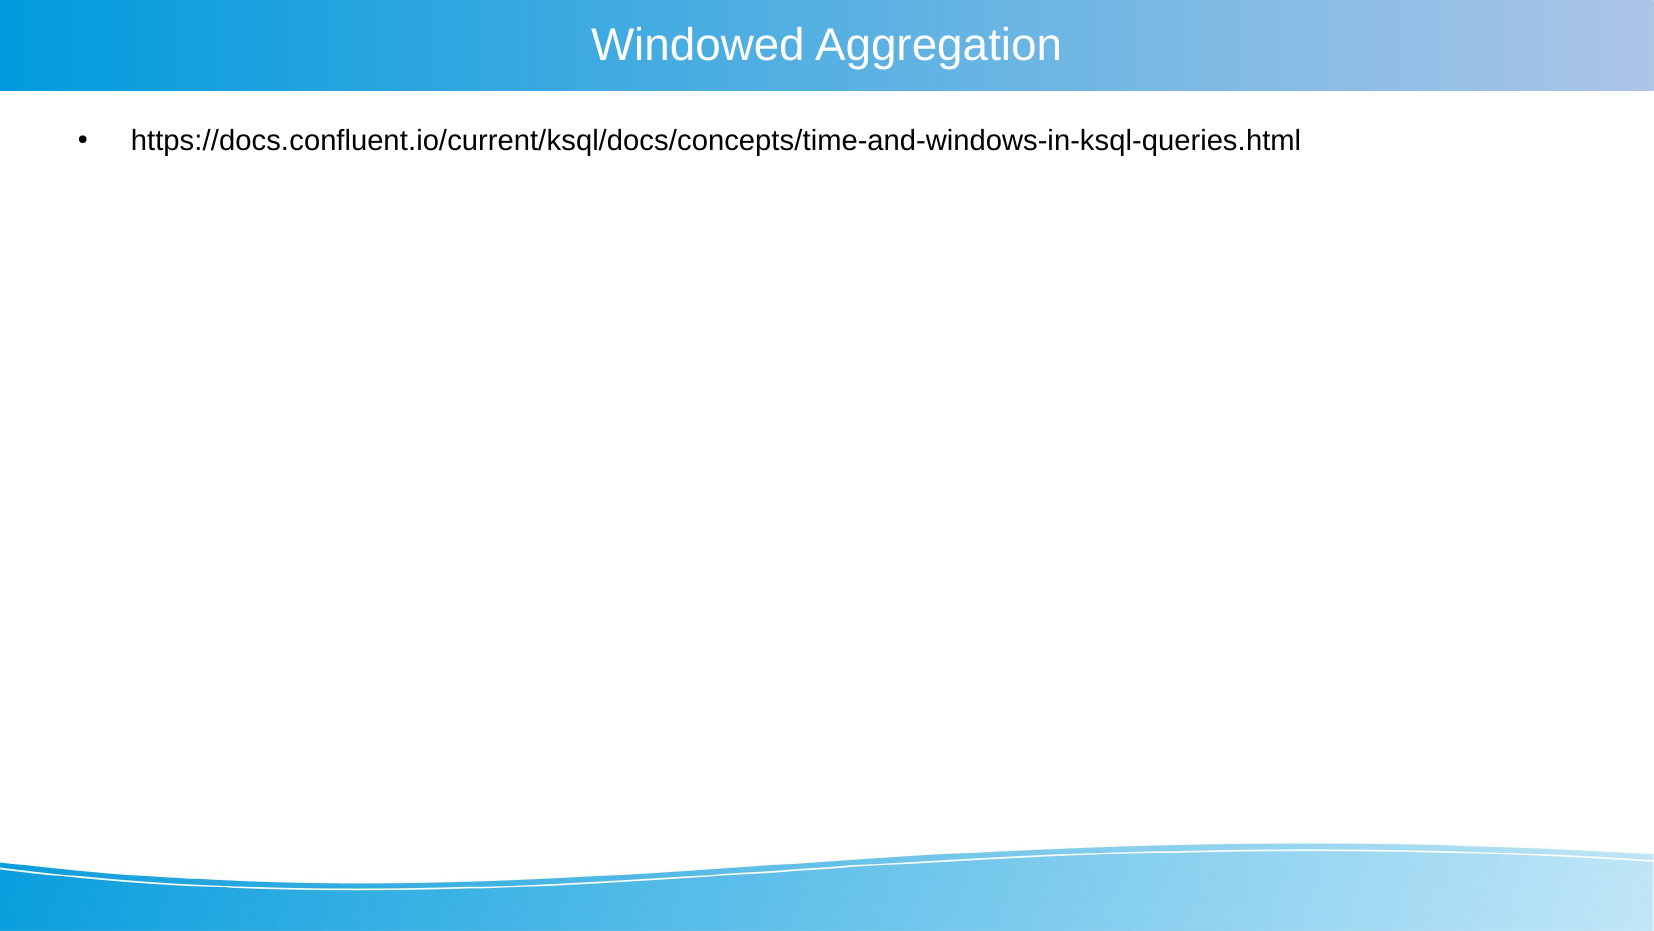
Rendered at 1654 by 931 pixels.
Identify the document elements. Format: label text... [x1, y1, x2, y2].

picture [0, 843, 1654, 931]
title Windowed Aggregation [82, 5, 1571, 85]
list https://docs.confluent.io/current/ksql/docs/concepts/time-and-windows-in-ksql-queries.html [60, 123, 1591, 833]
